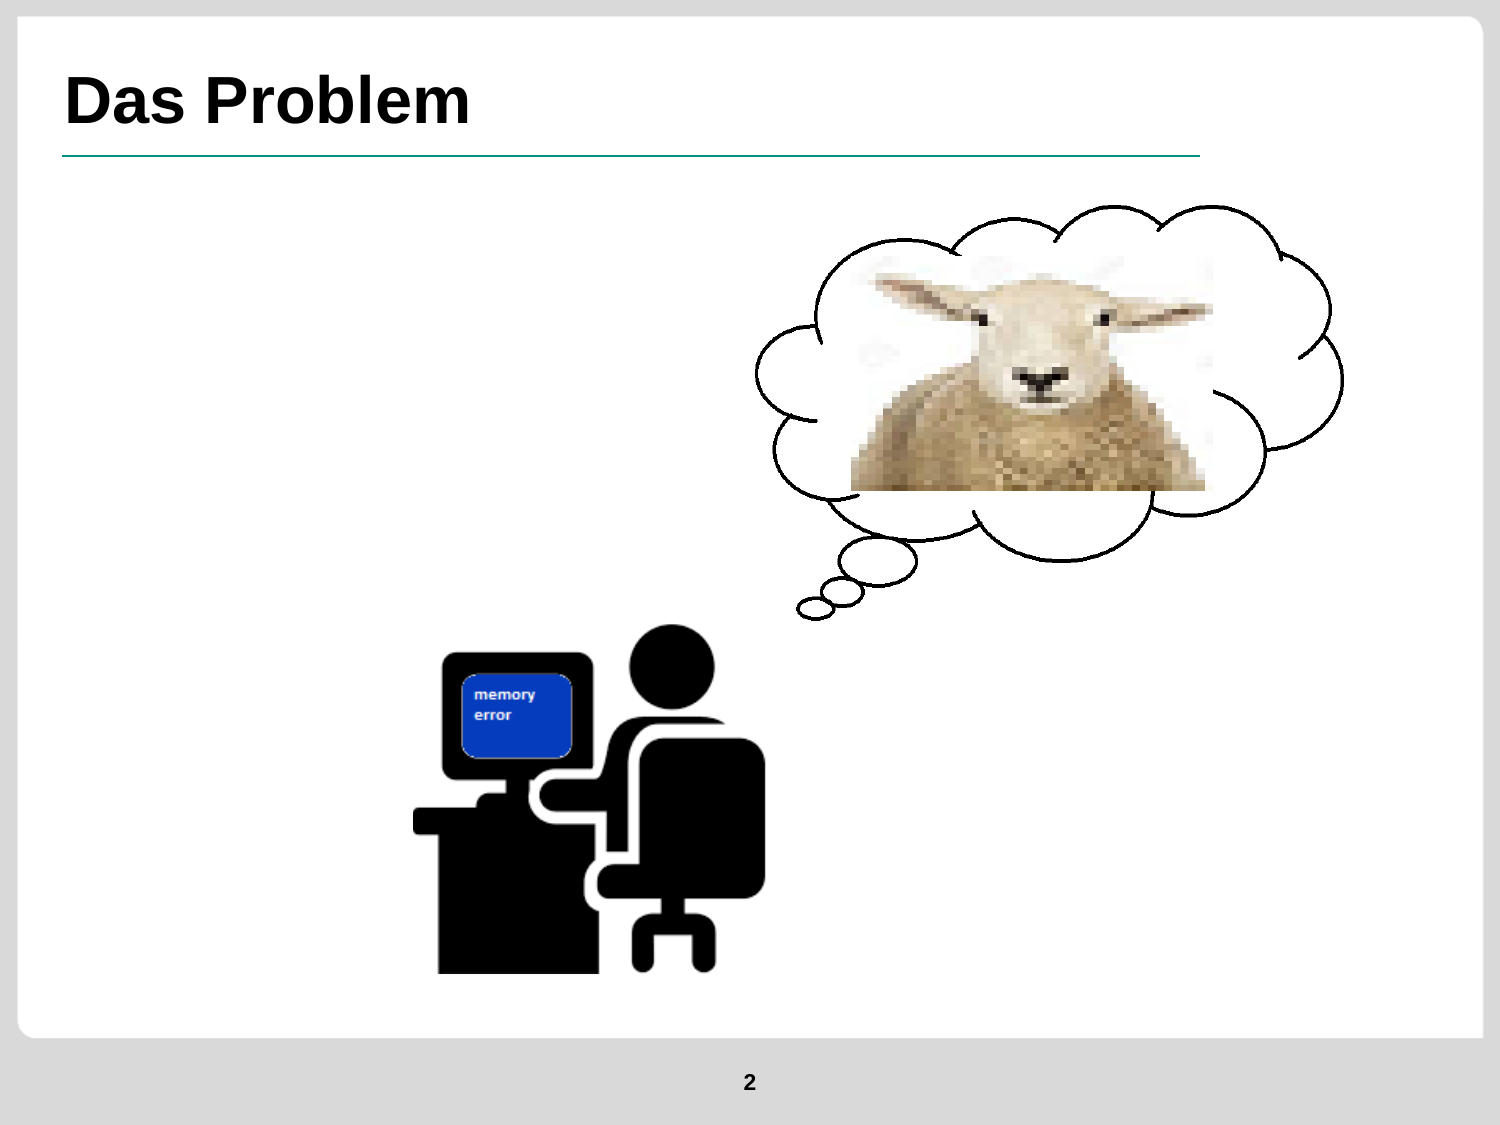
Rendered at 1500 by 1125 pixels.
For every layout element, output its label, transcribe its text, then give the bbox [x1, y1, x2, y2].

picture [0, 0, 1500, 1125]
title Das Problem [64, 54, 1114, 147]
